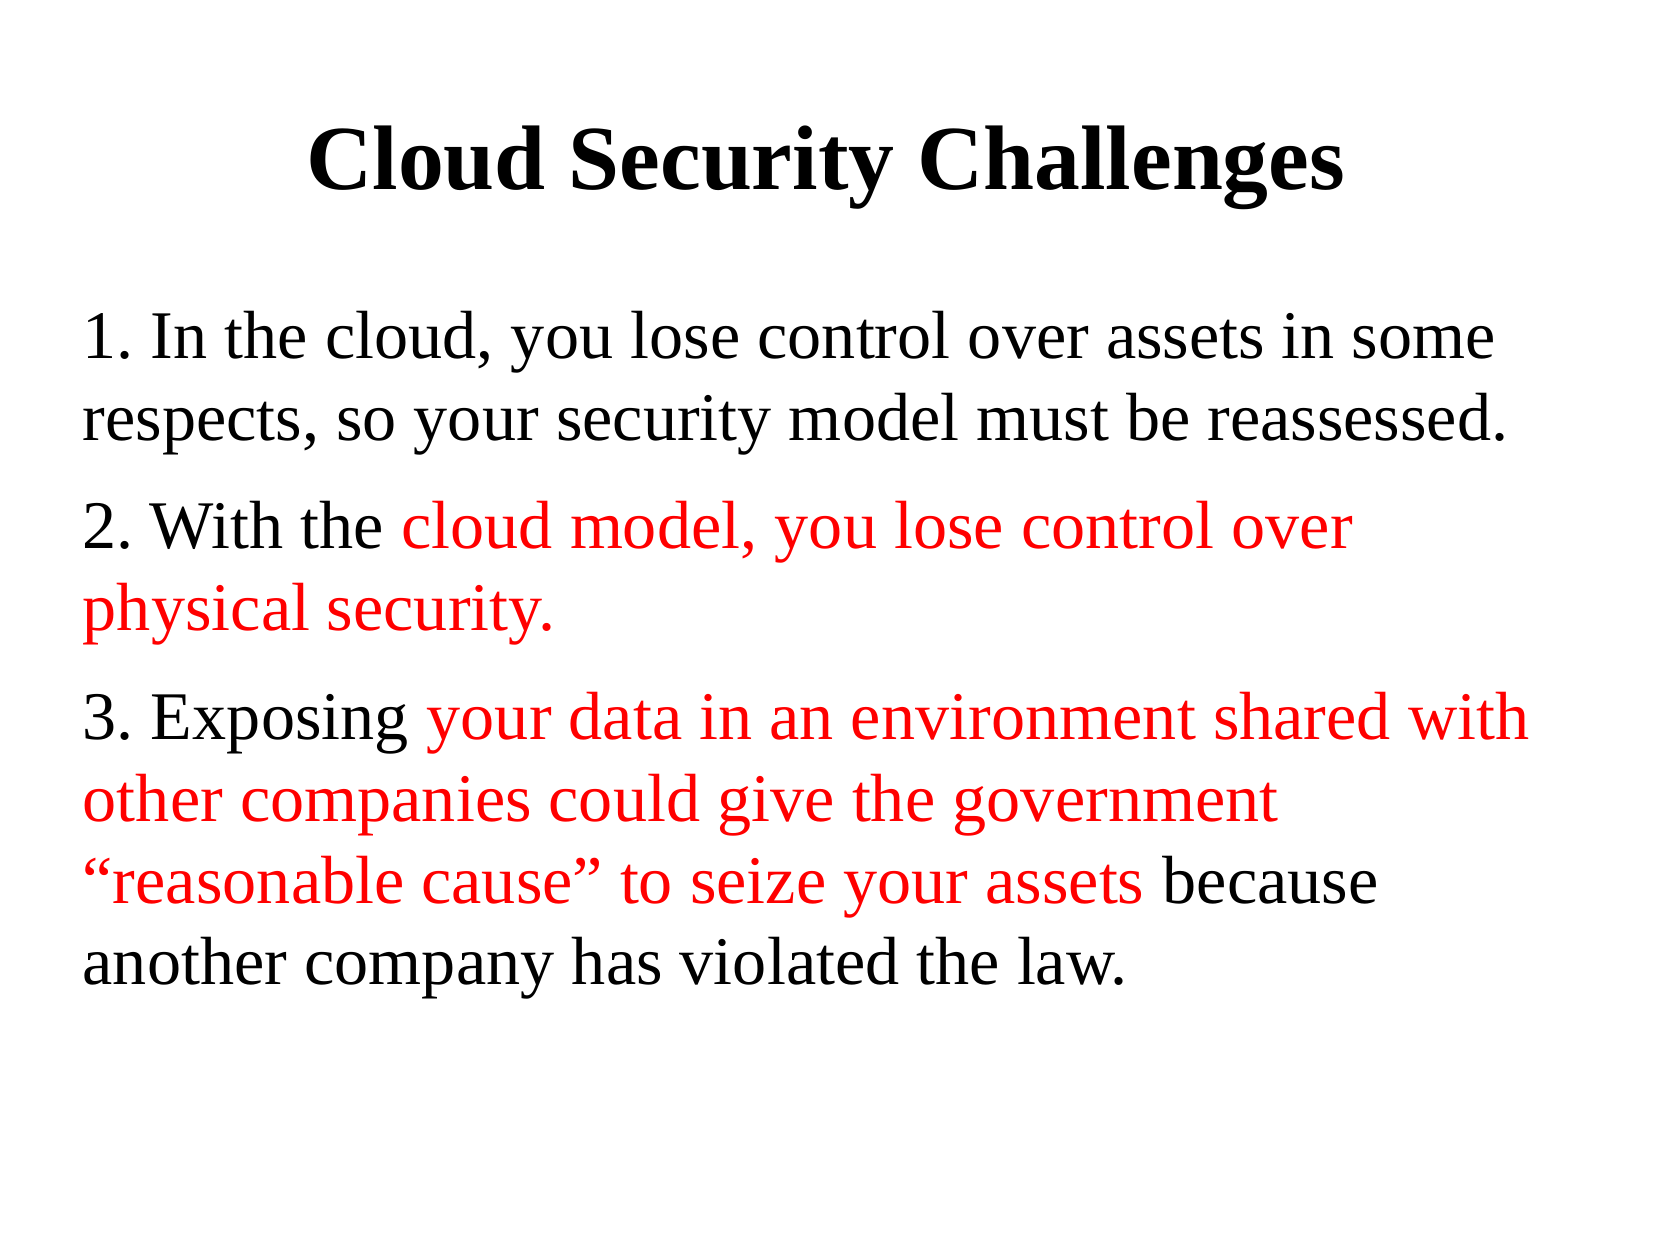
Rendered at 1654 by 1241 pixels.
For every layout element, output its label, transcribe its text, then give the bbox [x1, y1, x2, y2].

title Cloud Security Challenges [82, 49, 1571, 257]
list 1. In the cloud, you lose control over assets in some respects, so your security model must be reassessed. 2. With the cloud model, you lose control over physical security. 3. Exposing your data in an environment shared with other companies could give the government “reasonable cause” to seize your assets because another company has violated the law. [82, 290, 1571, 1010]
